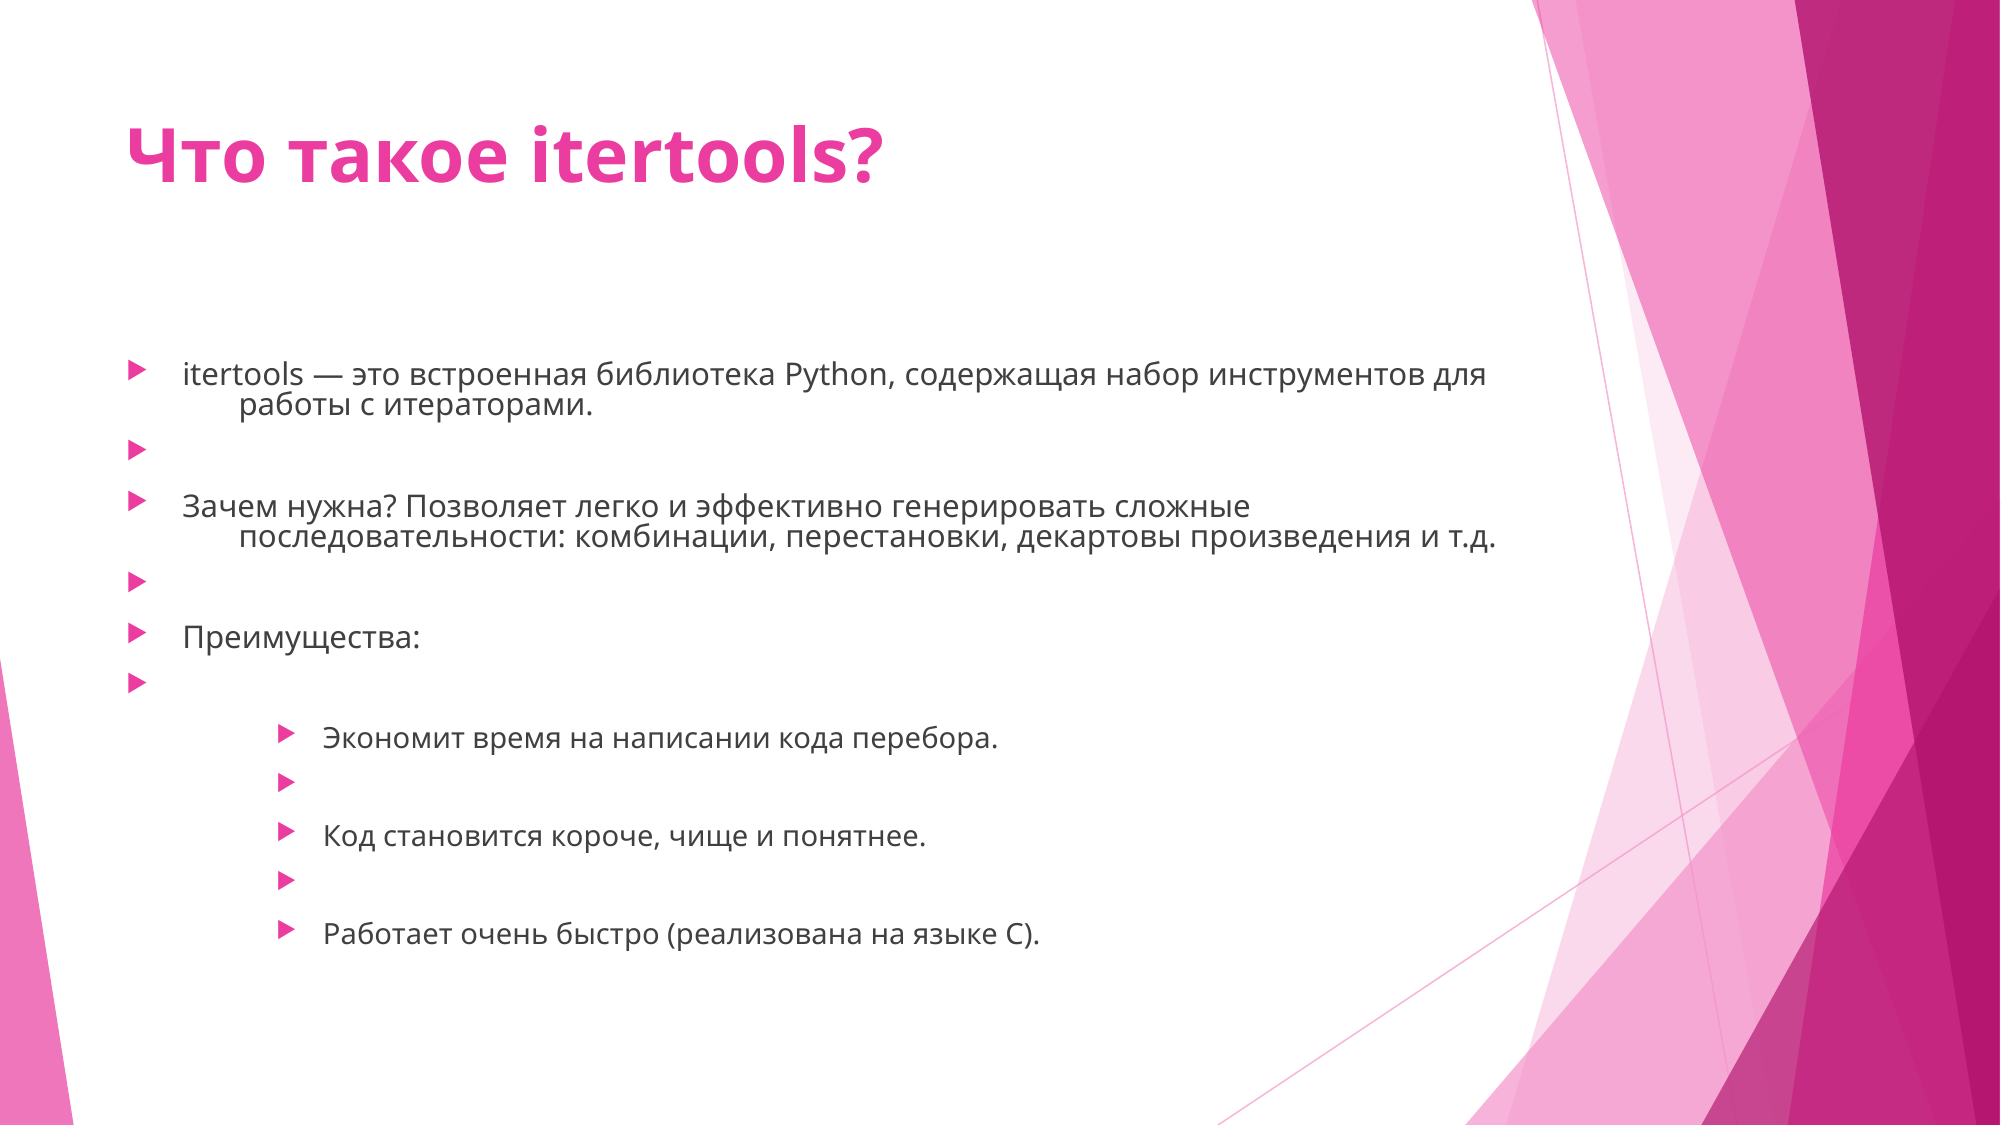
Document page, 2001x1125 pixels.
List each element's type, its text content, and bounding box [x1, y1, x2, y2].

title Что такое itertools? [111, 99, 1522, 317]
list itertools — это встроенная библиотека Python, содержащая набор инструментов для работы с итераторами. Зачем нужна? Позволяет легко и эффективно генерировать сложные последовательности: комбинации, перестановки, декартовы произведения и т.д. Преимущества: Экономит время на написании кода перебора. Код становится короче, чище и понятнее. Работает очень быстро (реализована на языке C). [111, 354, 1522, 992]
